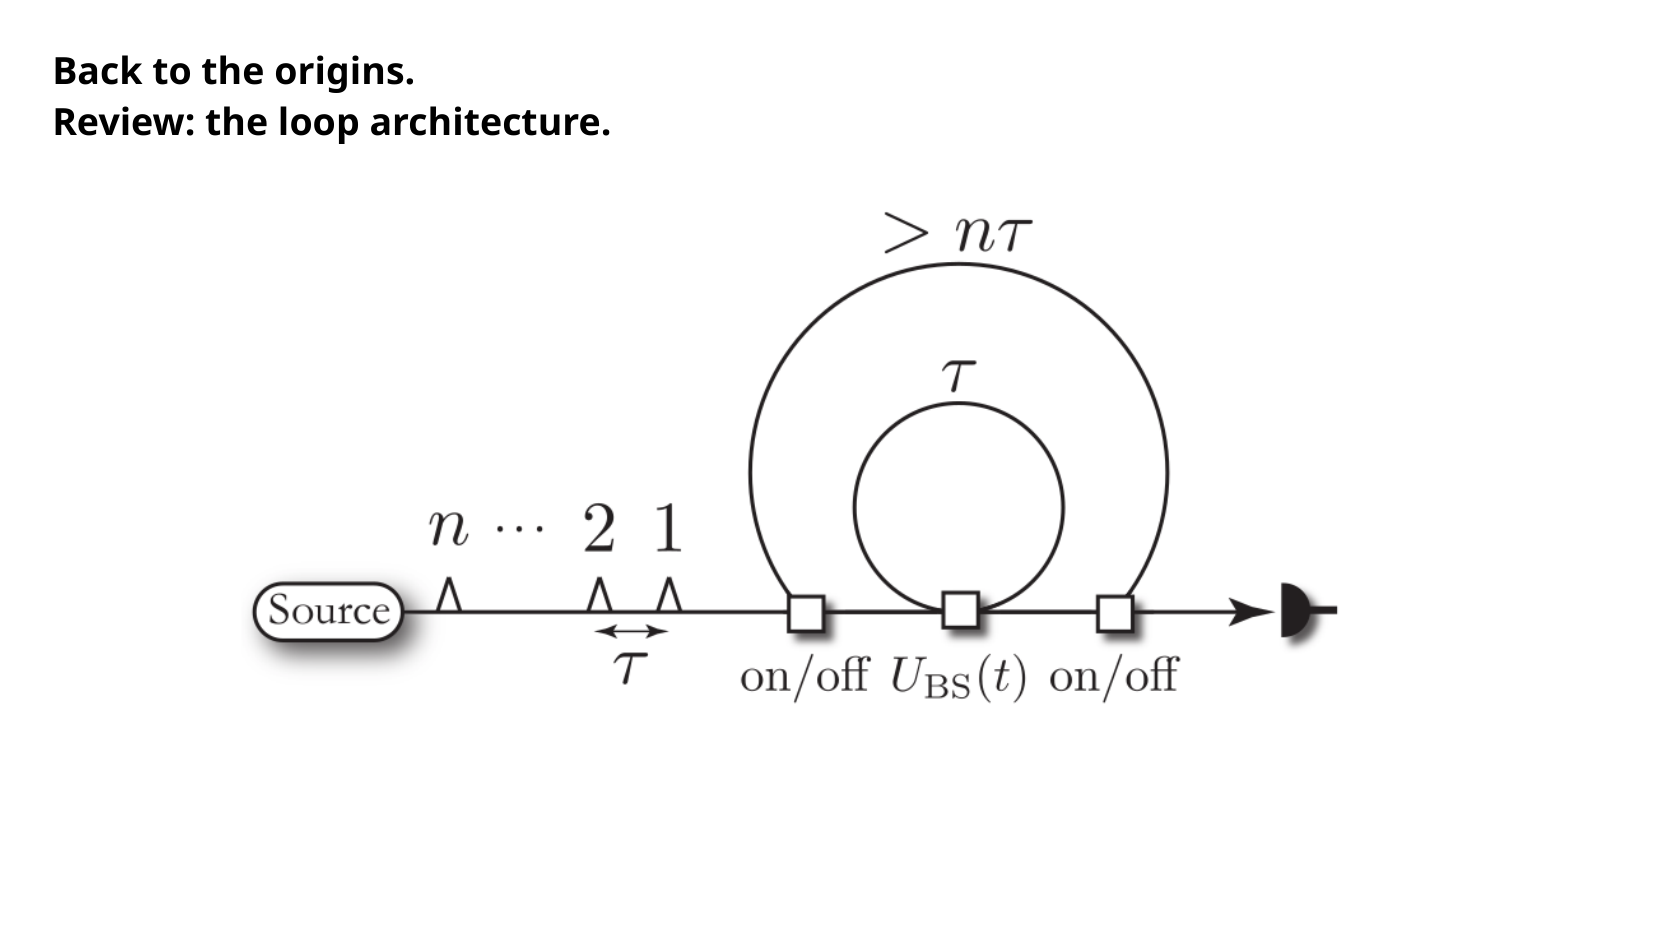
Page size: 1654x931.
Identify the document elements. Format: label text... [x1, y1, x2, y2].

text_box Back to the origins. Review: the loop architecture. [37, 37, 1426, 153]
picture [225, 187, 1392, 728]
